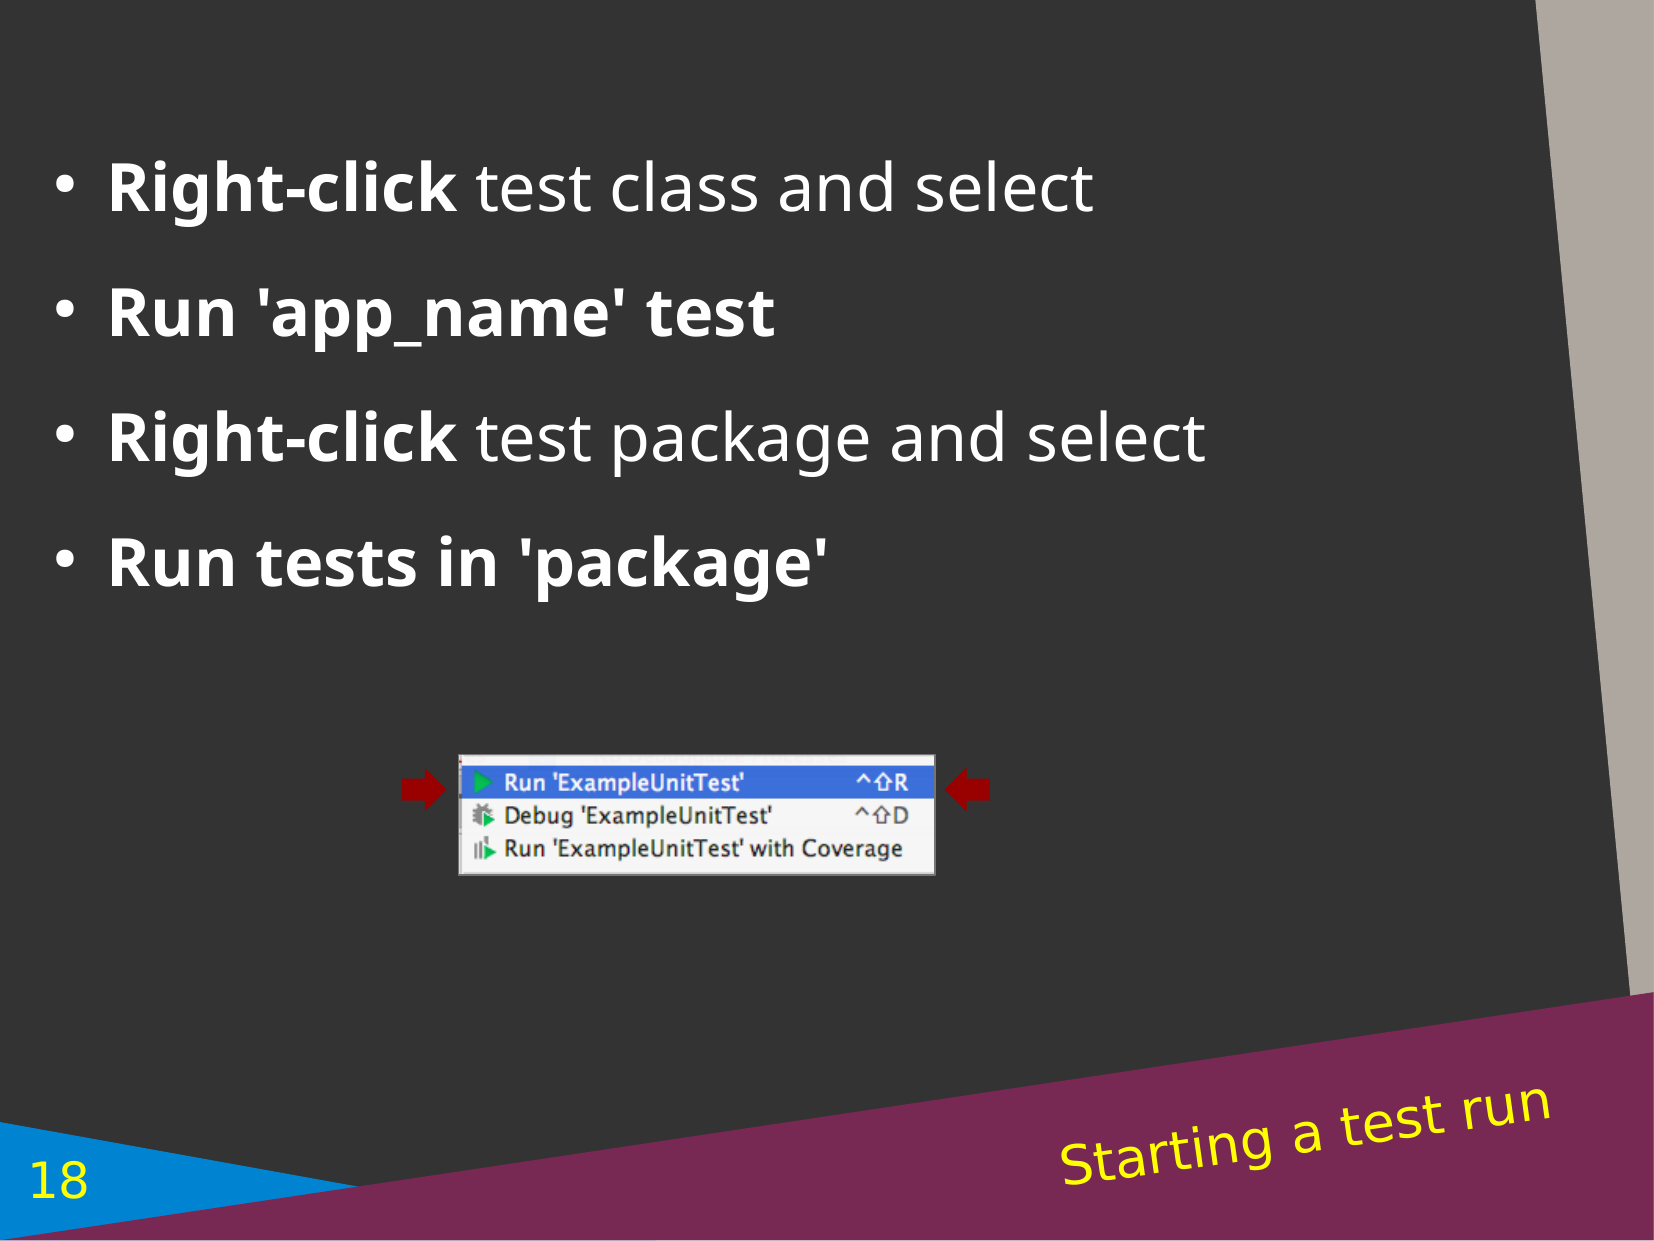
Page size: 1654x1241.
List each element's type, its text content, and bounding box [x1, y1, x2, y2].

title Starting a test run [956, 995, 1654, 1241]
text_box [401, 767, 447, 812]
list Right-click test class and select Run 'app_name' test Right-click test package and select Run tests in 'package' [35, 59, 1524, 674]
picture [459, 755, 935, 875]
text_box [944, 767, 990, 812]
